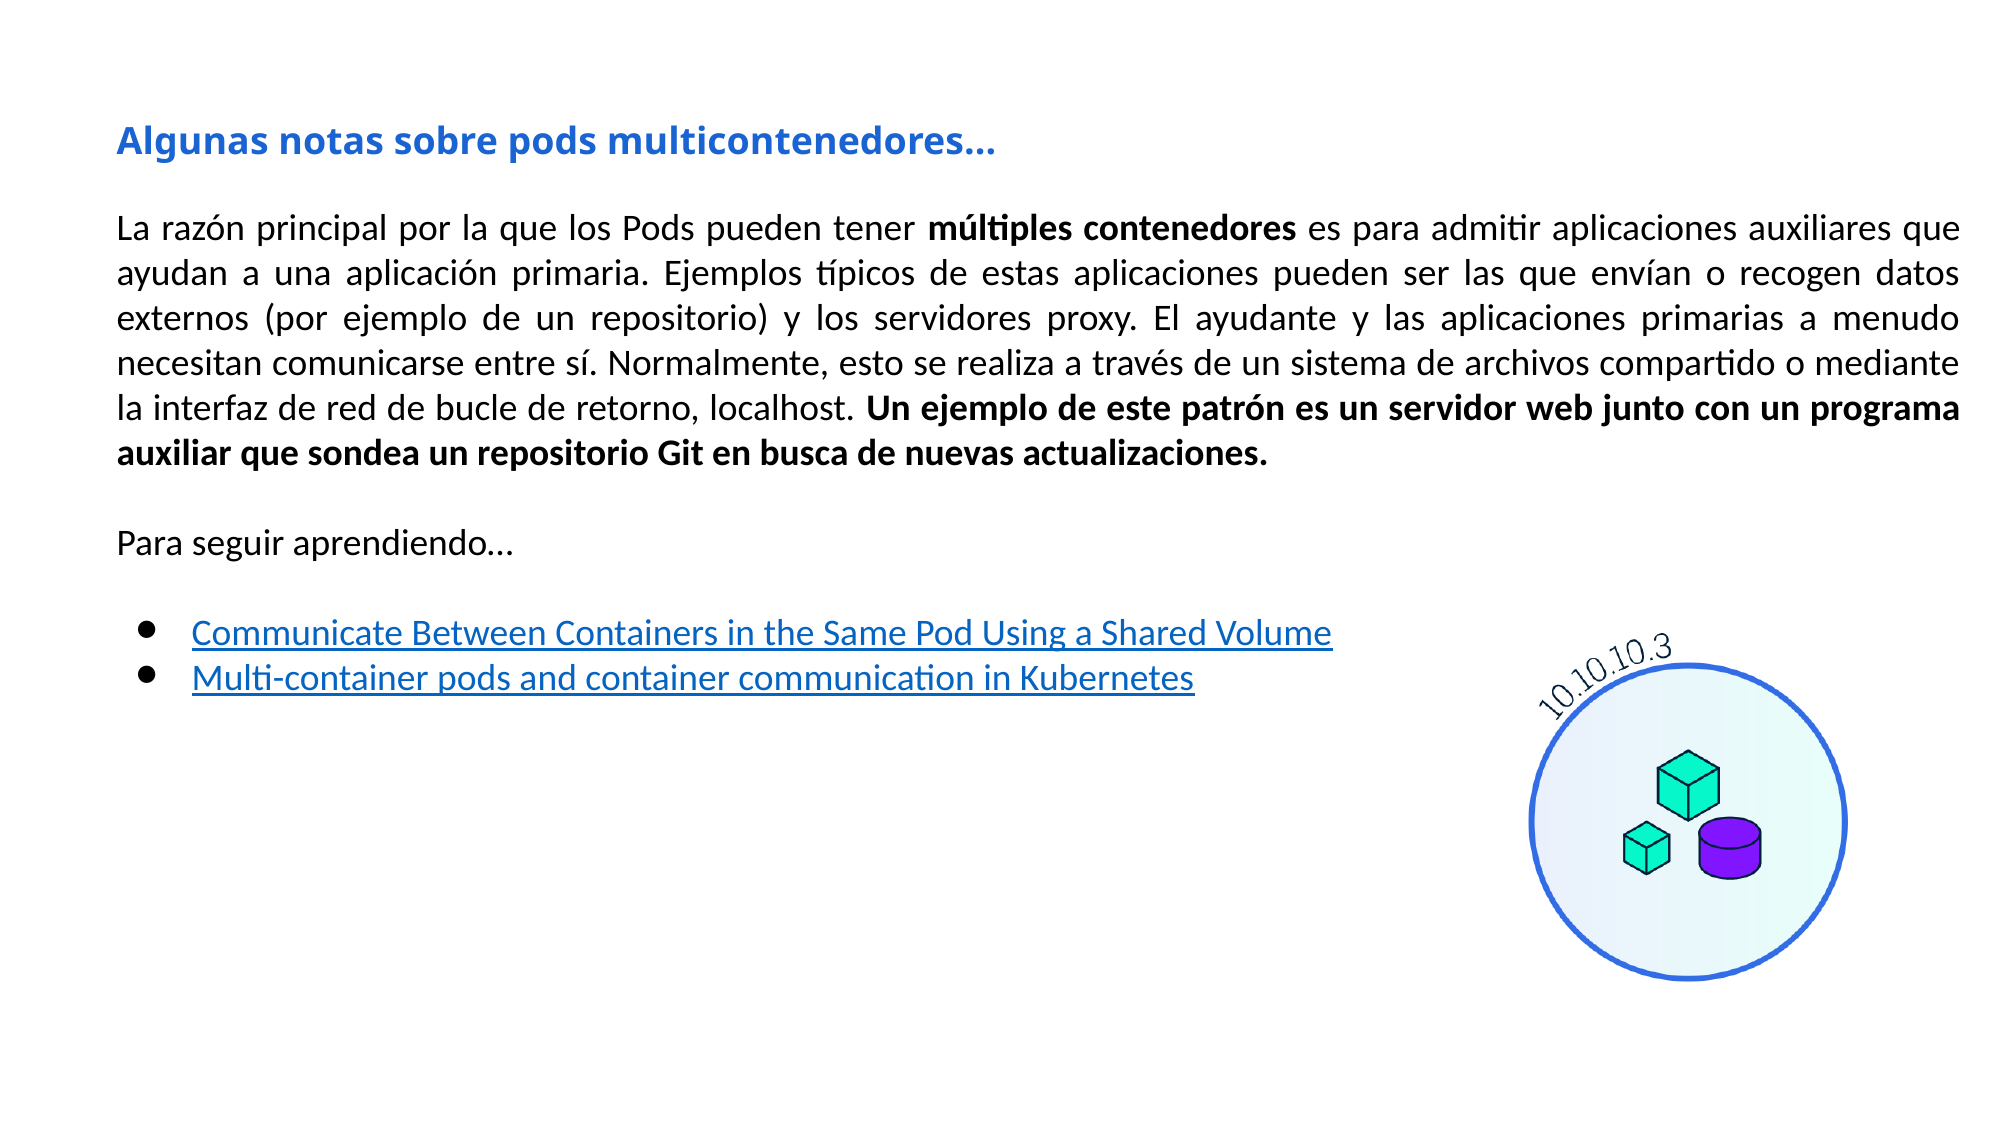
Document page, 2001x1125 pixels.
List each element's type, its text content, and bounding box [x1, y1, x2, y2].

text_box La razón principal por la que los Pods pueden tener múltiples contenedores es para admitir aplicaciones auxiliares que ayudan a una aplicación primaria. Ejemplos típicos de estas aplicaciones pueden ser las que envían o recogen datos externos (por ejemplo de un repositorio) y los servidores proxy. El ayudante y las aplicaciones primarias a menudo necesitan comunicarse entre sí. Normalmente, esto se realiza a través de un sistema de archivos compartido o mediante la interfaz de red de bucle de retorno, localhost. Un ejemplo de este patrón es un servidor web junto con un programa auxiliar que sondea un repositorio Git en busca de nuevas actualizaciones. Para seguir aprendiendo… Communicate Between Containers in the Same Pod Using a Shared Volume Multi-container pods and container communication in Kubernetes [101, 195, 1977, 408]
text_box Algunas notas sobre pods multicontenedores... [101, 110, 1300, 170]
picture [1502, 595, 1879, 1019]
